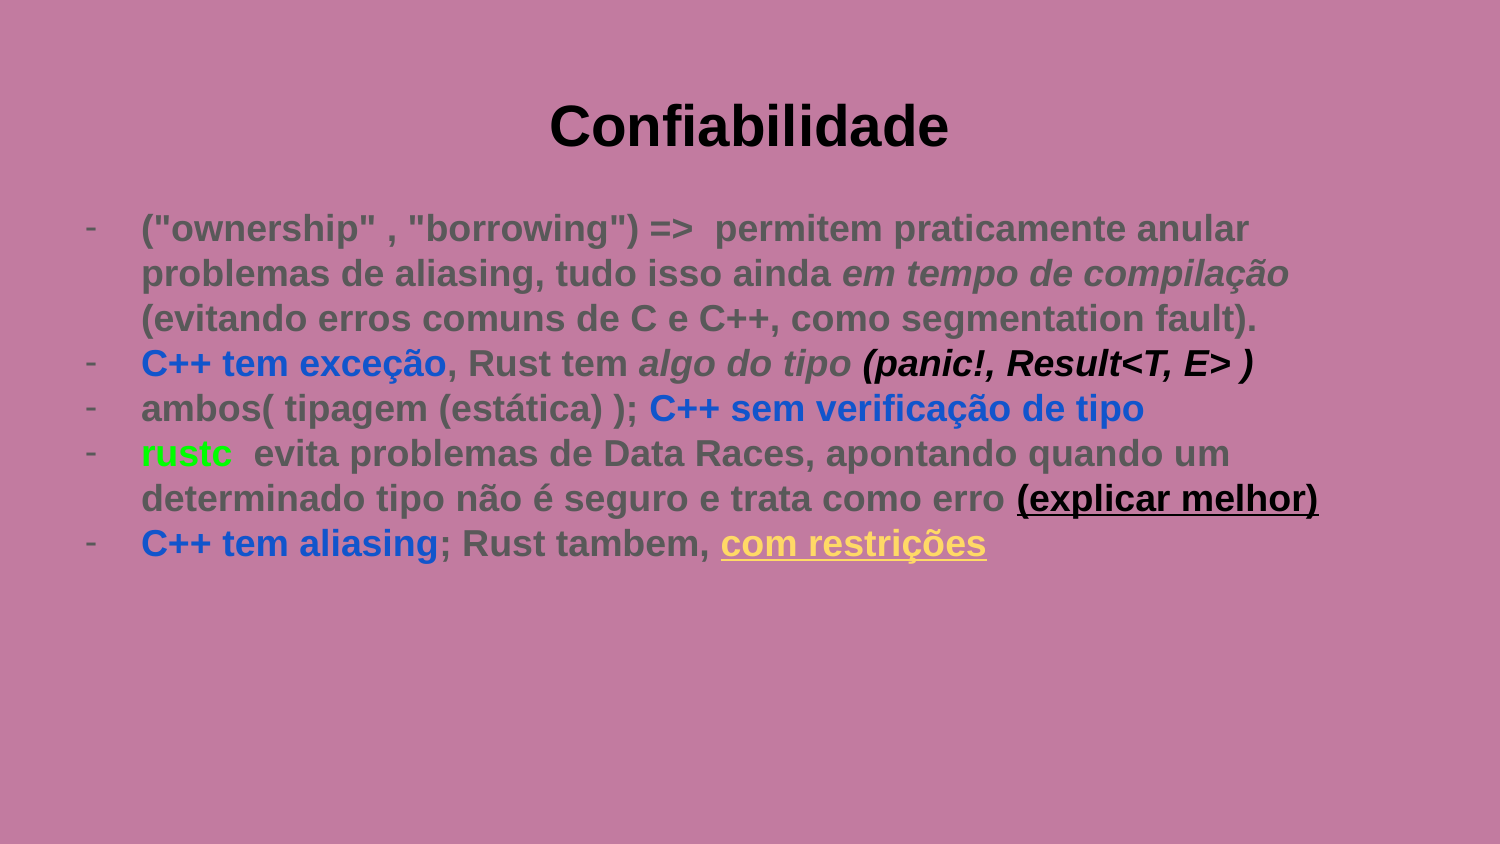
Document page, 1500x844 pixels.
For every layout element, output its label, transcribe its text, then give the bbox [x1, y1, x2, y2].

list ("ownership" , "borrowing") => permitem praticamente anular problemas de aliasing, tudo isso ainda em tempo de compilação (evitando erros comuns de C e C++, como segmentation fault). C++ tem exceção, Rust tem algo do tipo (panic!, Result<T, E> ) ambos( tipagem (estática) ); C++ sem verificação de tipo rustc evita problemas de Data Races, apontando quando um determinado tipo não é seguro e trata como erro (explicar melhor) C++ tem aliasing; Rust tambem, com restrições [51, 189, 1449, 750]
title Confiabilidade [51, 72, 1449, 167]
